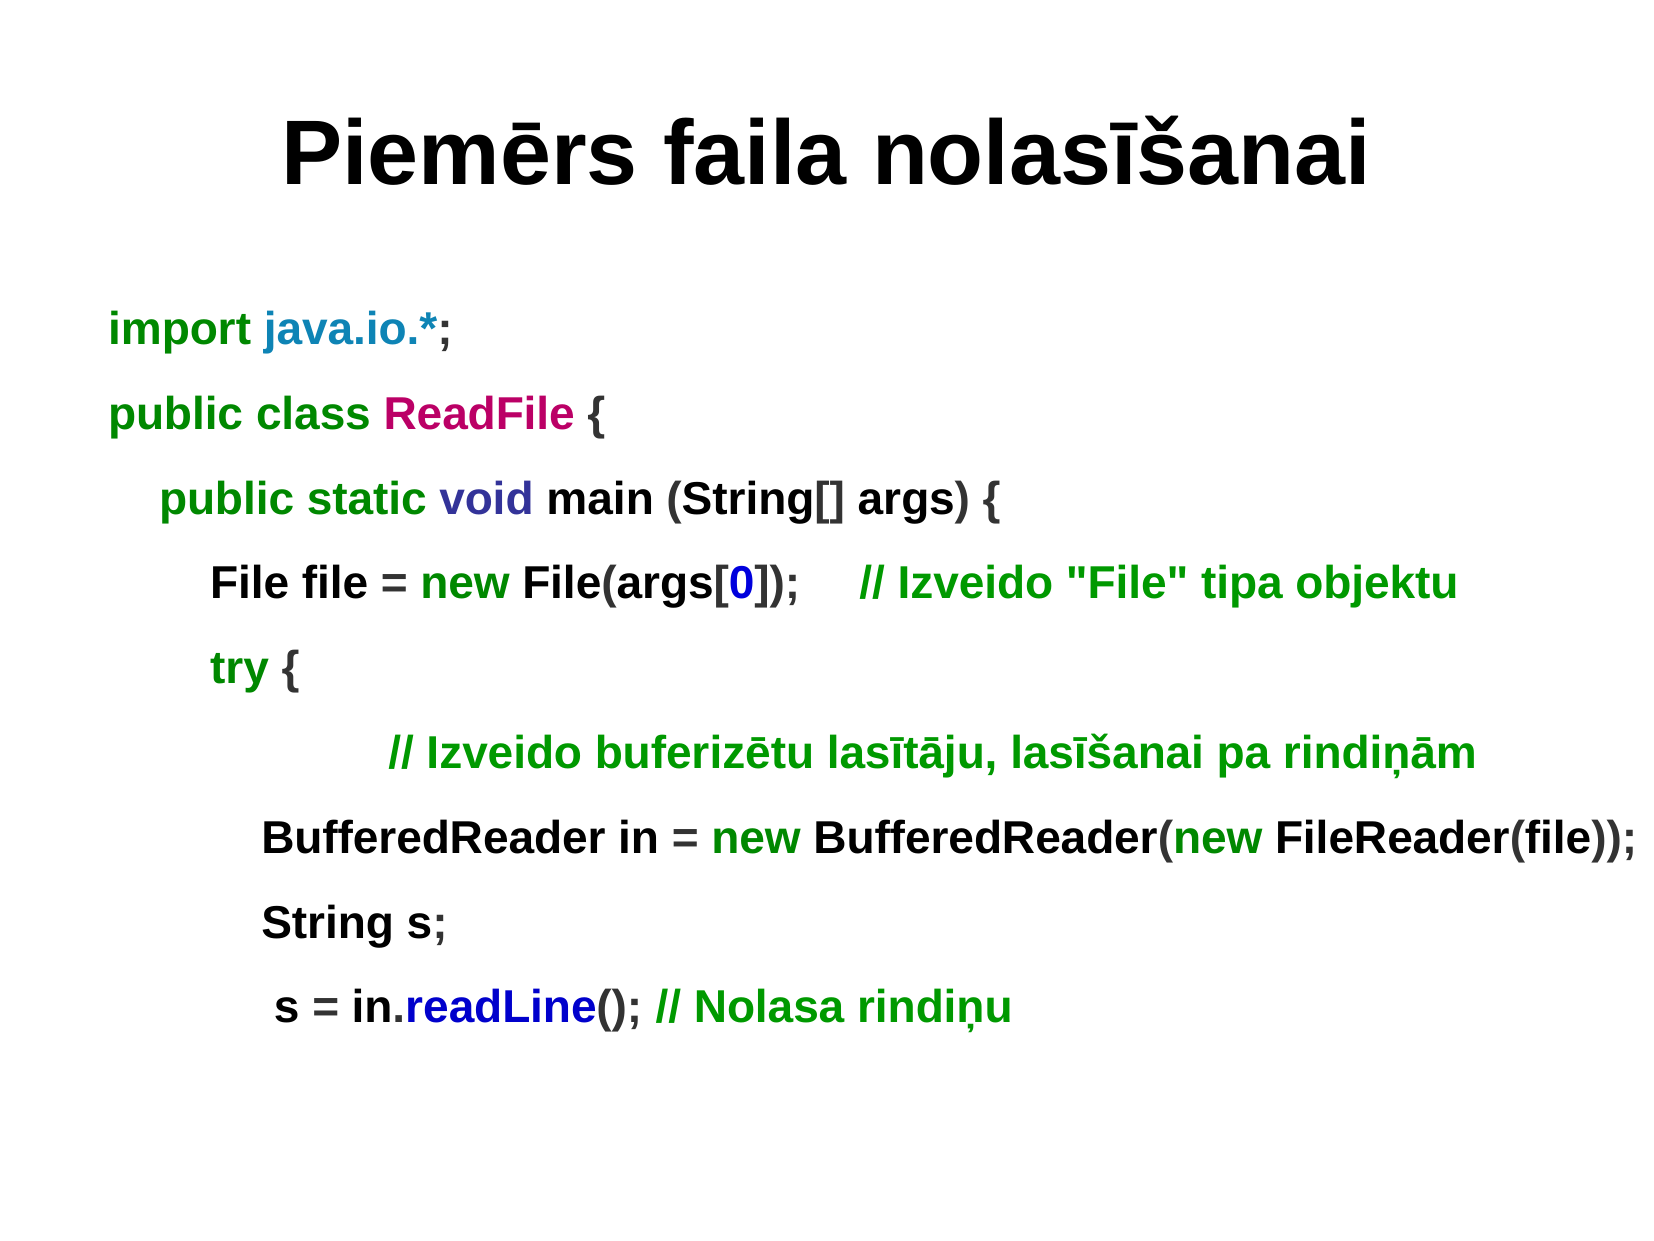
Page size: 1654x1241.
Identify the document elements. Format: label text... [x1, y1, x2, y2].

title Piemērs faila nolasīšanai [82, 49, 1571, 257]
list import java.io.*; public class ReadFile { public static void main (String[] args) { File file = new File(args[0]); // Izveido "File" tipa objektu try { // Izveido buferizētu lasītāju, lasīšanai pa rindiņām BufferedReader in = new BufferedReader(new FileReader(file)); String s; s = in.readLine(); // Nolasa rindiņu [82, 290, 1642, 1193]
